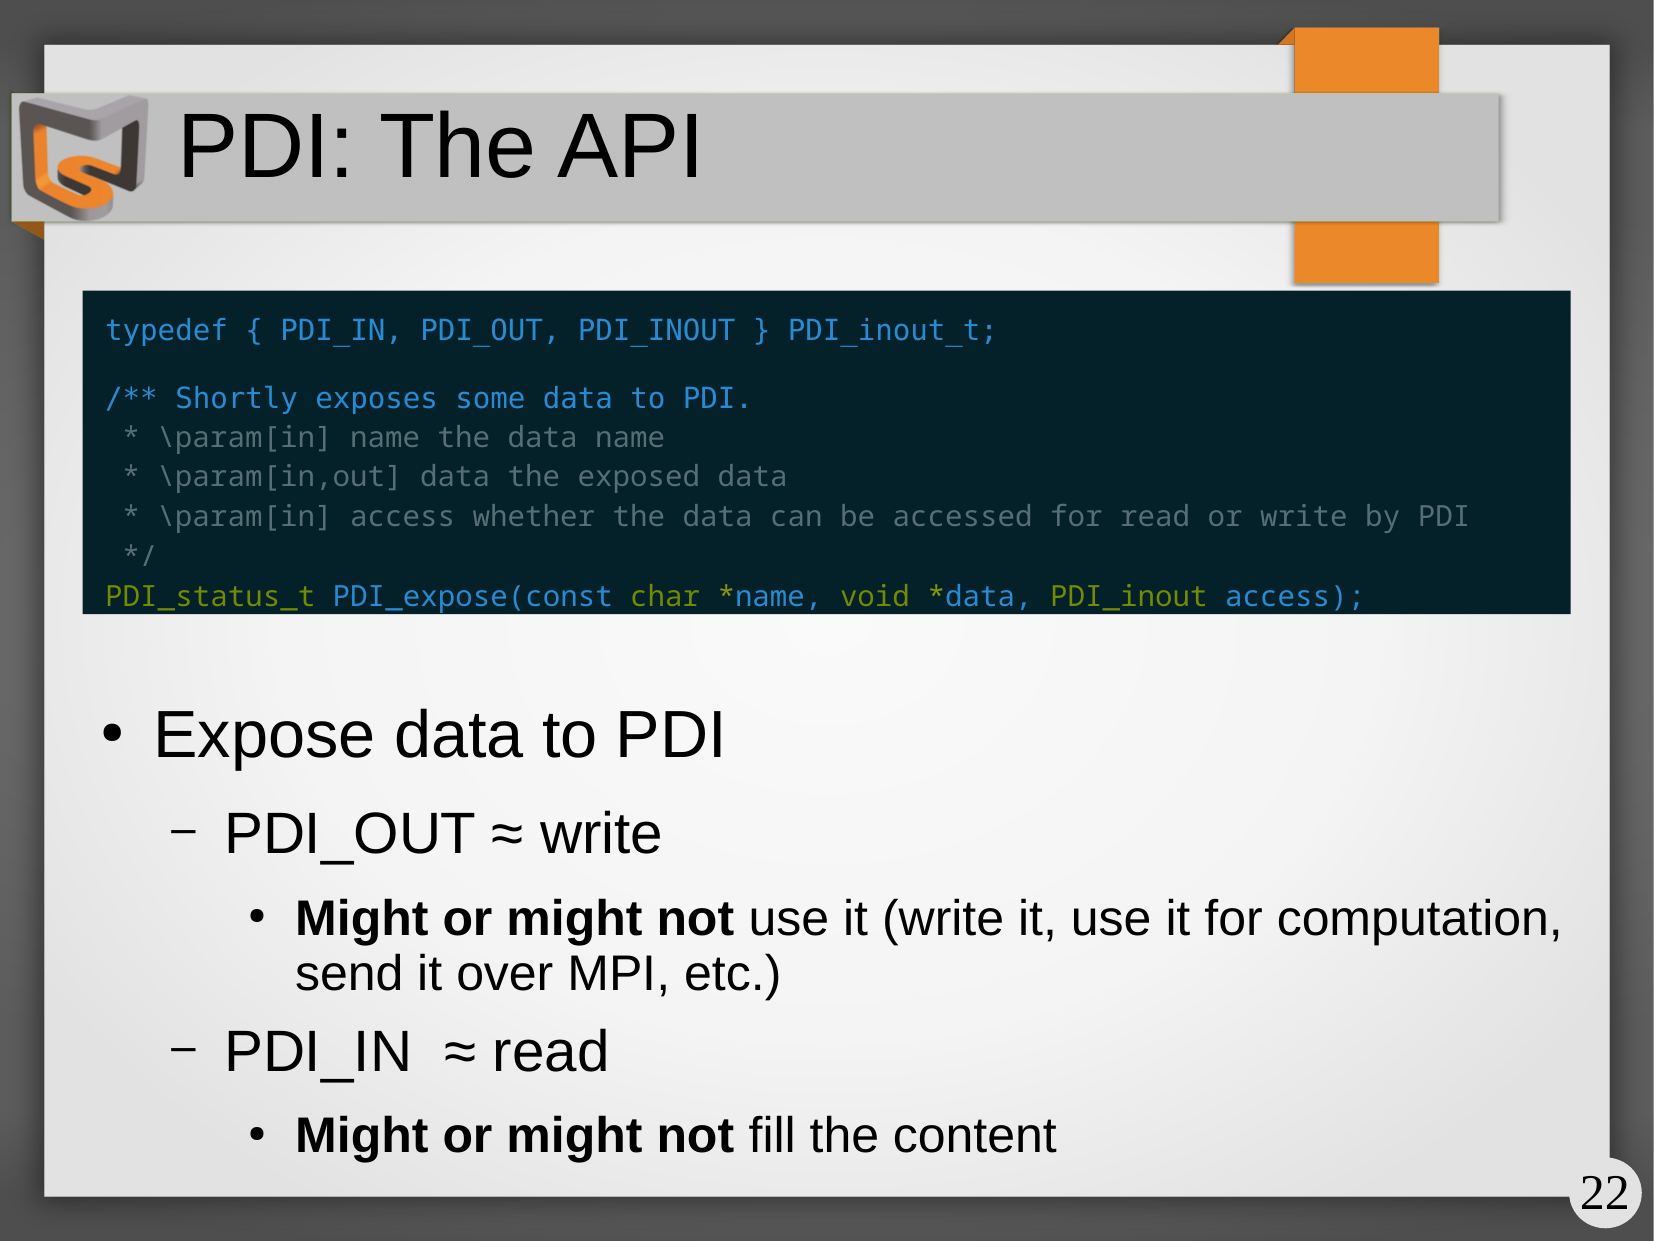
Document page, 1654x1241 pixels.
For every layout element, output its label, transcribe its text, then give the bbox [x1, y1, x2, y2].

list Expose data to PDI PDI_OUT ≈ write Might or might not use it (write it, use it for computation, send it over MPI, etc.) PDI_IN ≈ read Might or might not fill the content [82, 696, 1571, 1170]
picture [0, 0, 1654, 1241]
title PDI: The API [177, 94, 1477, 213]
text_box typedef { PDI_IN, PDI_OUT, PDI_INOUT } PDI_inout_t; /** Shortly exposes some data to PDI. * \param[in] name the data name * \param[in,out] data the exposed data * \param[in] access whether the data can be accessed for read or write by PDI */ PDI_status_t PDI_expose(const char *name, void *data, PDI_inout access); [82, 290, 1571, 615]
